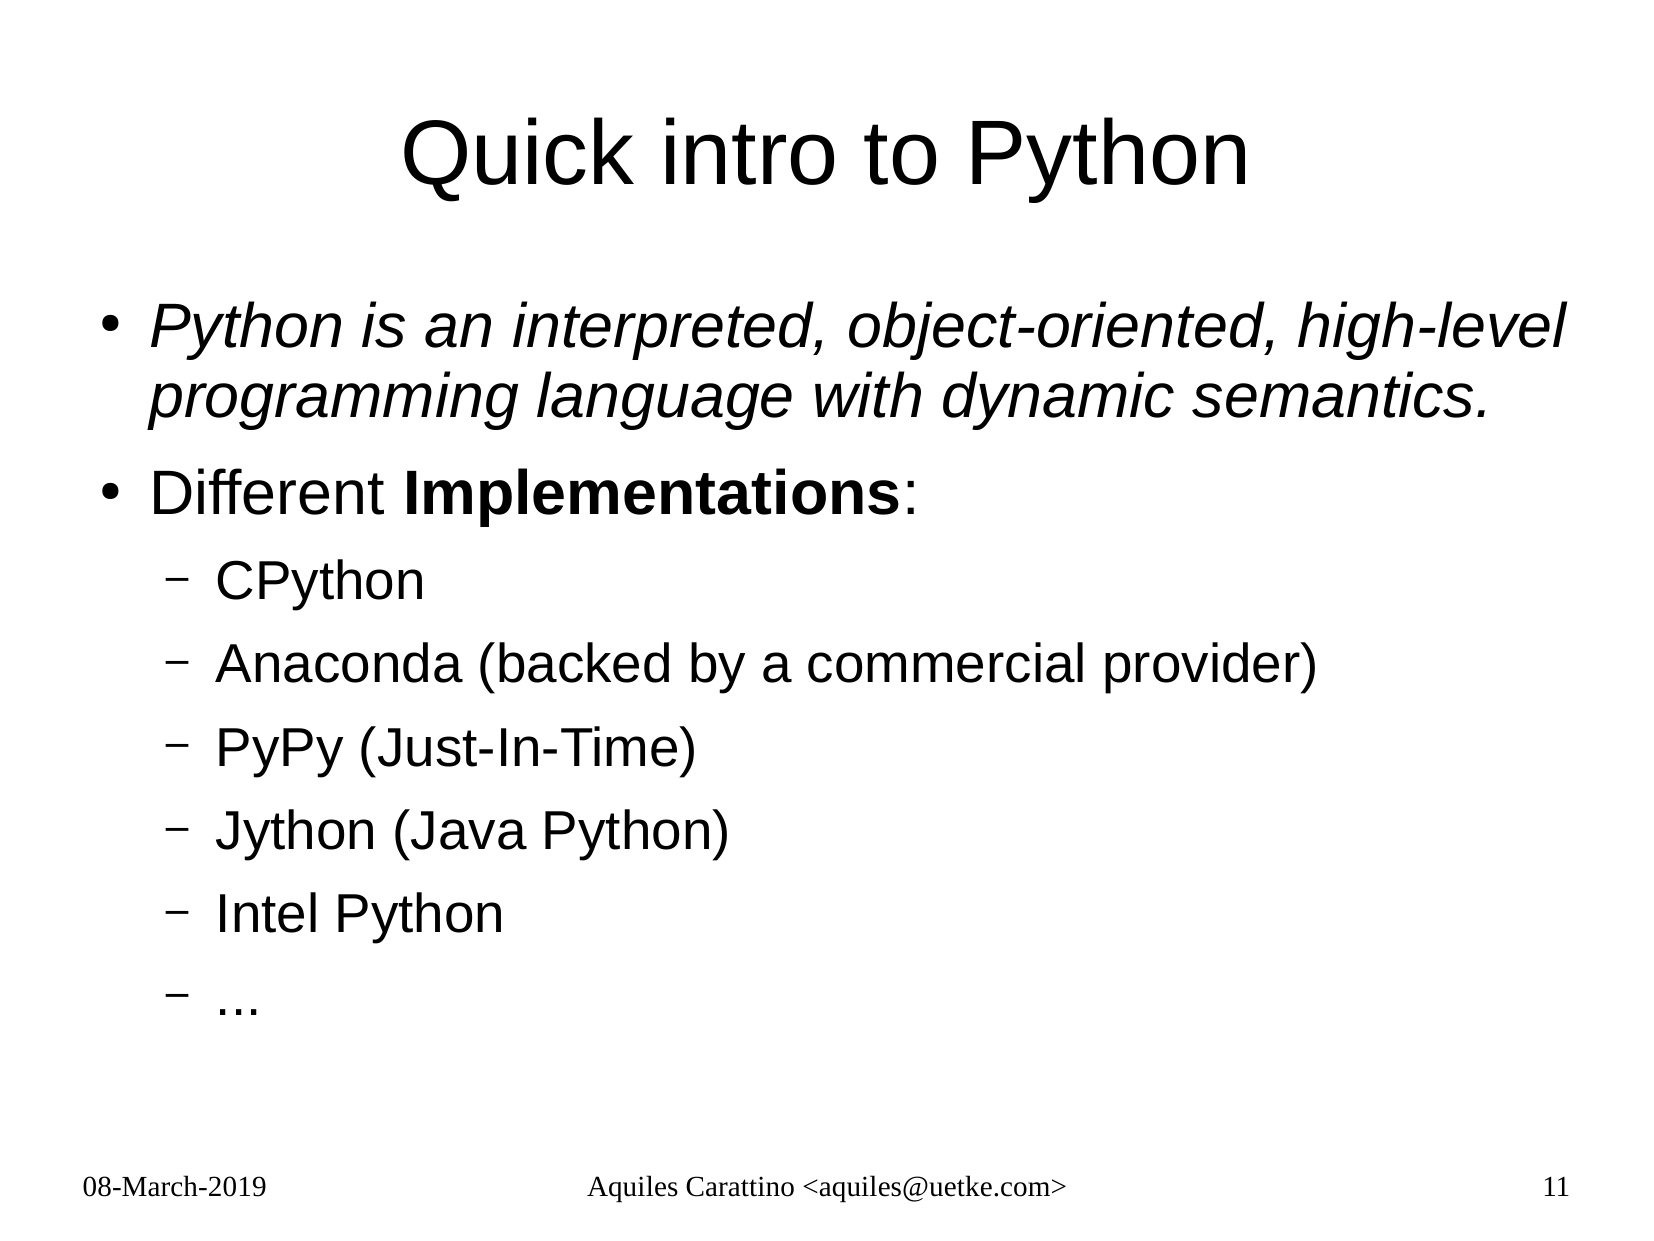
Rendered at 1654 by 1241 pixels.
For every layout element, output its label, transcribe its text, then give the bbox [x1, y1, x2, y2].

title Quick intro to Python [82, 49, 1571, 257]
list Python is an interpreted, object-oriented, high-level programming language with dynamic semantics. Different Implementations: CPython Anaconda (backed by a commercial provider) PyPy (Just-In-Time) Jython (Java Python) Intel Python ... [82, 290, 1571, 1107]
